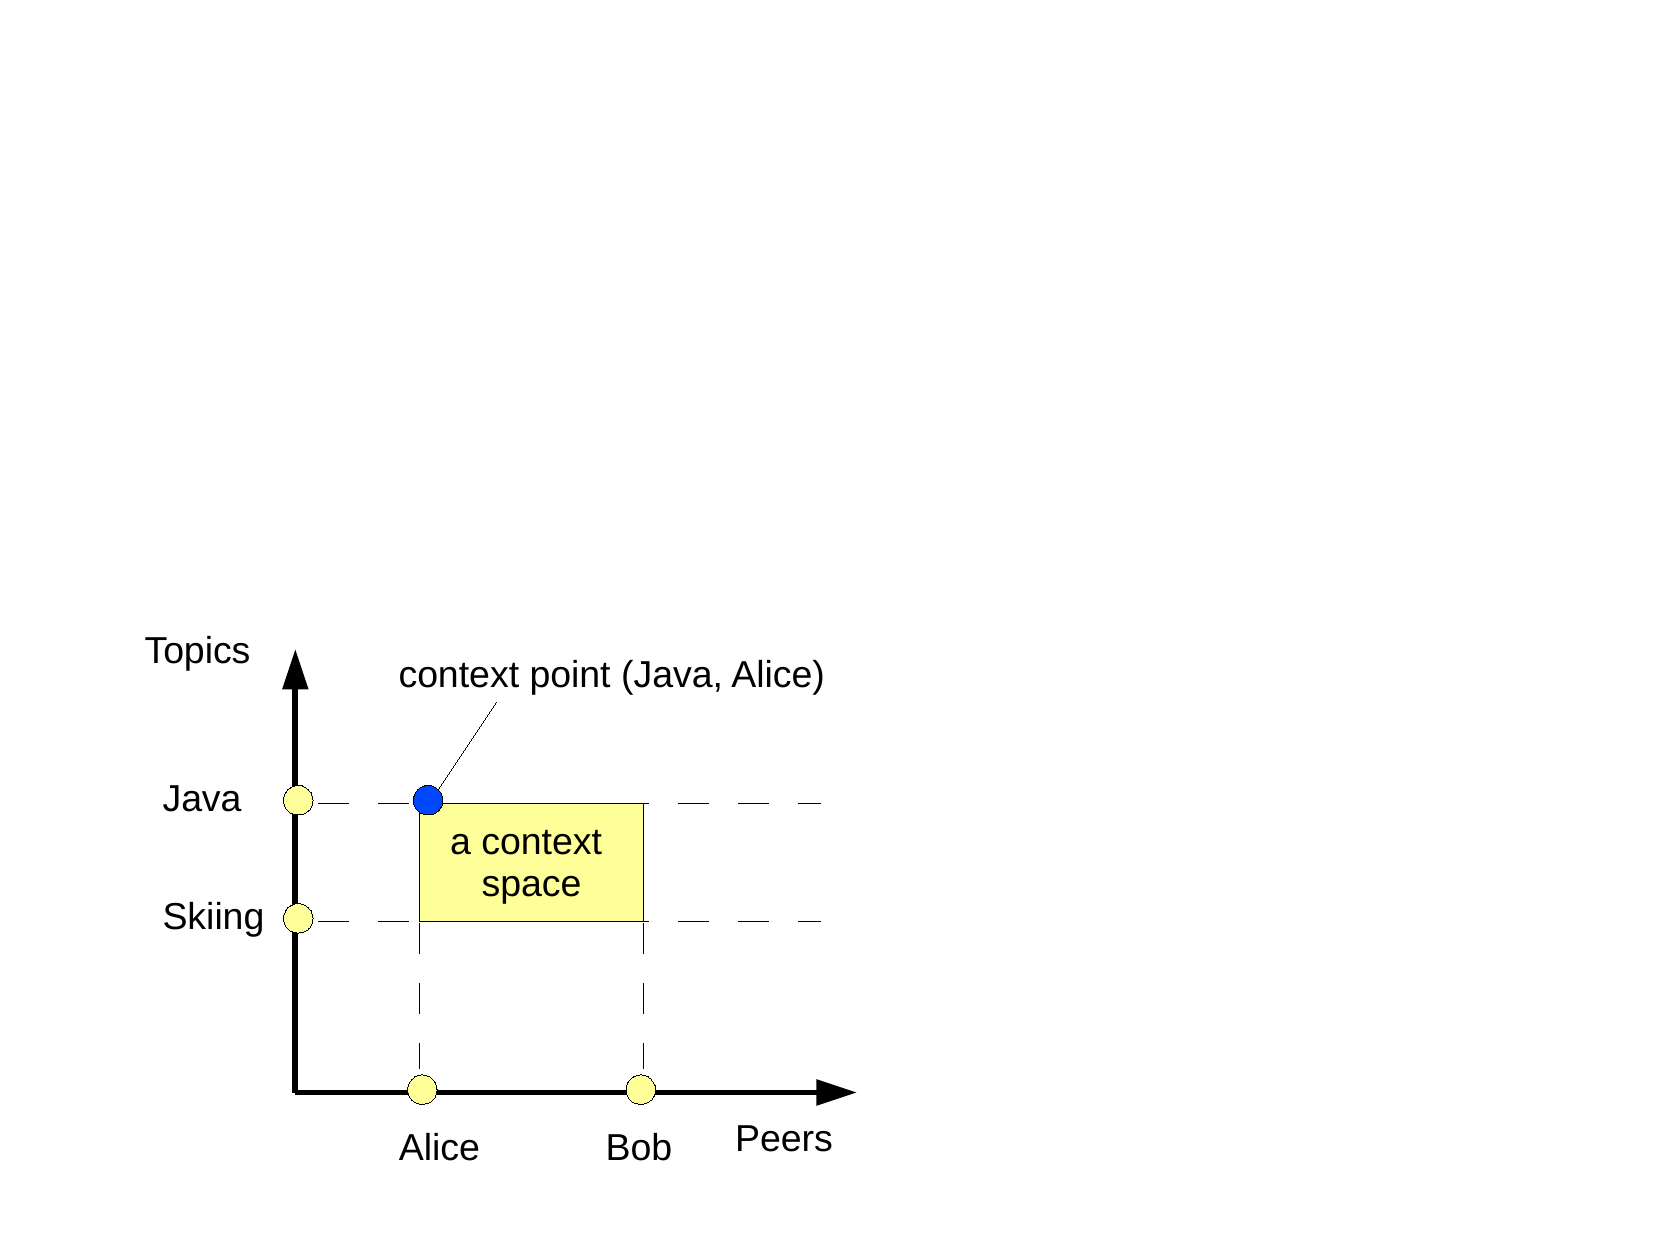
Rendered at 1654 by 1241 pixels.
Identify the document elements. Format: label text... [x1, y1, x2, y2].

text_box a context space [419, 803, 644, 922]
text_box [413, 785, 443, 815]
text_box Java [147, 769, 257, 827]
text_box Bob [590, 1119, 687, 1177]
text_box Alice [384, 1119, 495, 1177]
text_box Peers [720, 1110, 848, 1168]
text_box [283, 785, 314, 815]
text_box [626, 1074, 656, 1105]
text_box [283, 903, 314, 934]
text_box Skiing [147, 888, 280, 945]
text_box context point (Java, Alice) [383, 646, 841, 703]
text_box Topics [129, 622, 266, 680]
text_box [407, 1074, 438, 1105]
